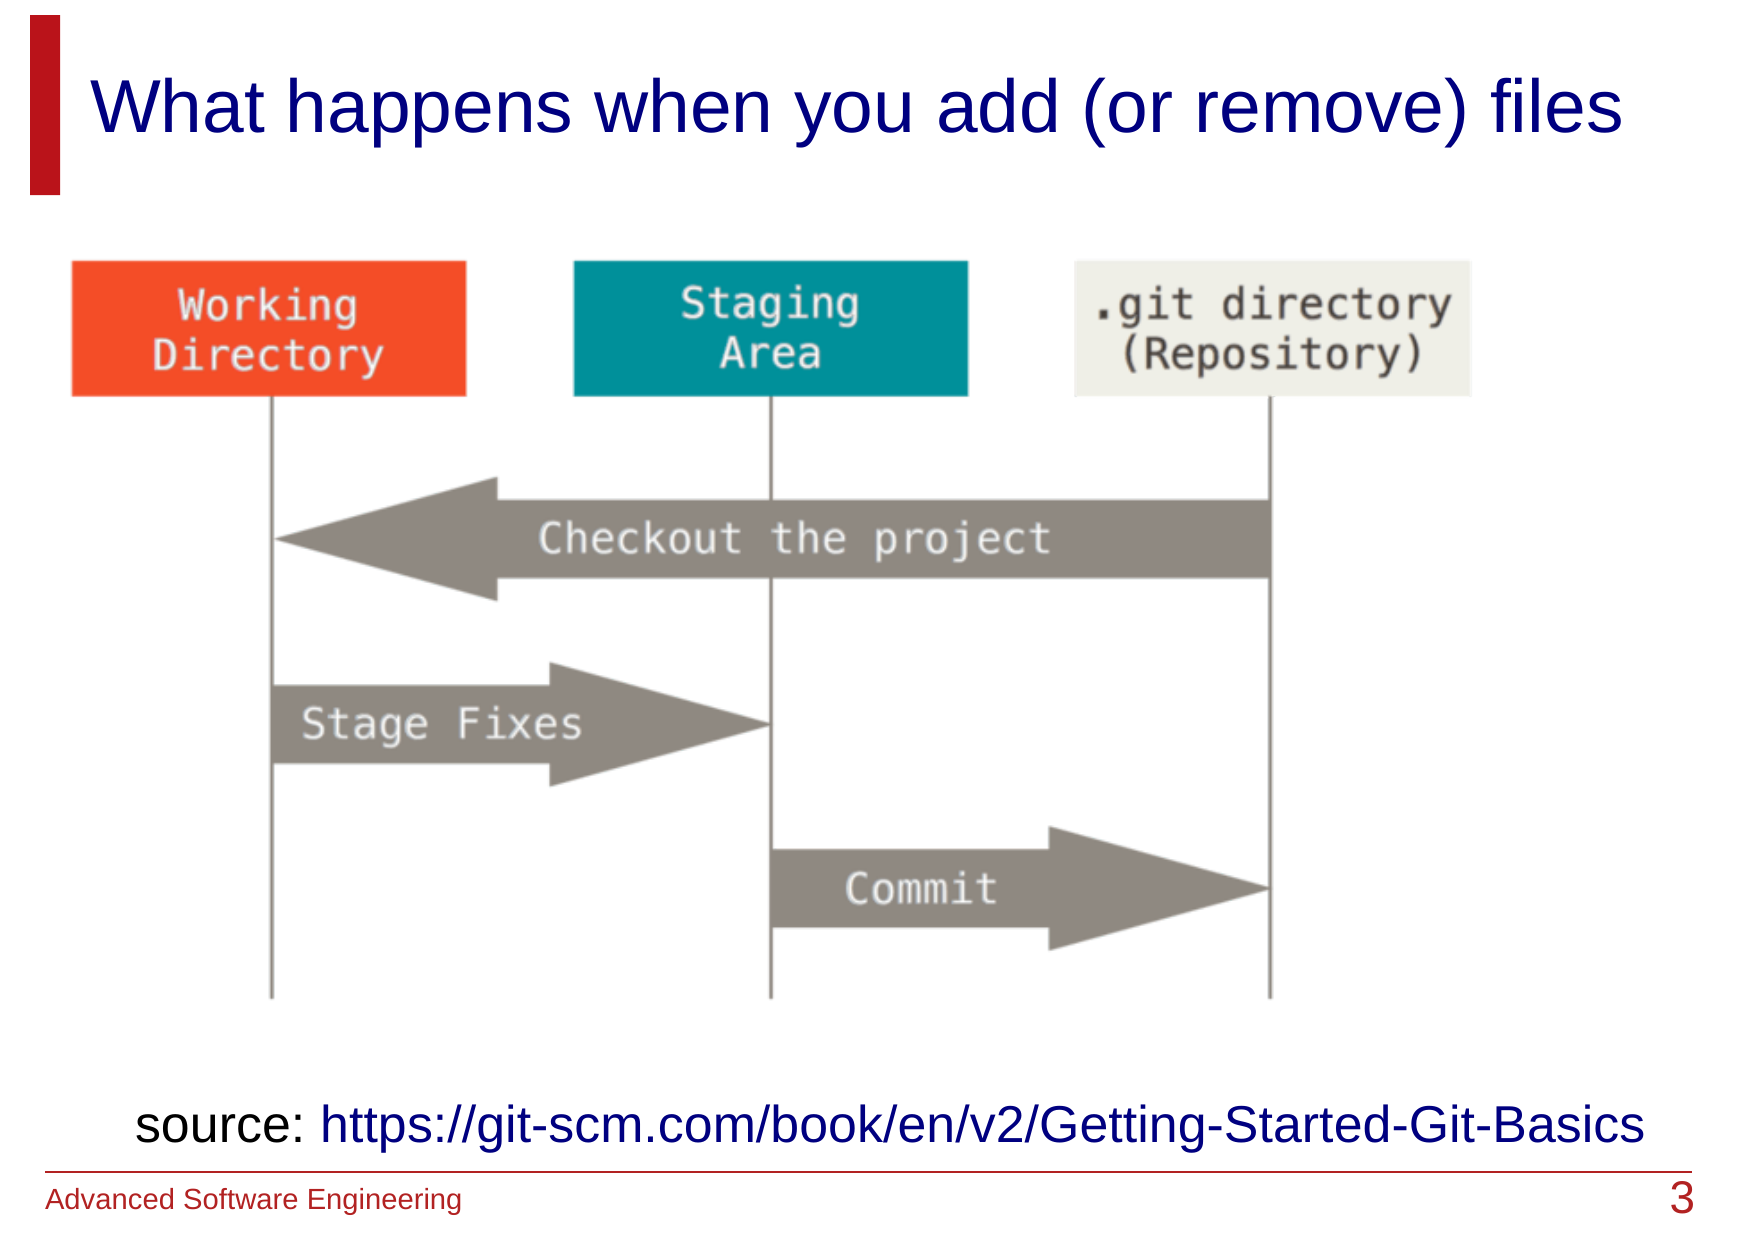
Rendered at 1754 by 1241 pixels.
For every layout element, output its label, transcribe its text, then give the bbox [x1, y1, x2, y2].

text_box source: https://git-scm.com/book/en/v2/Getting-Started-Git-Basics [135, 1095, 1651, 1156]
title What happens when you add (or remove) files [90, 17, 1696, 196]
picture [60, 247, 1490, 1036]
